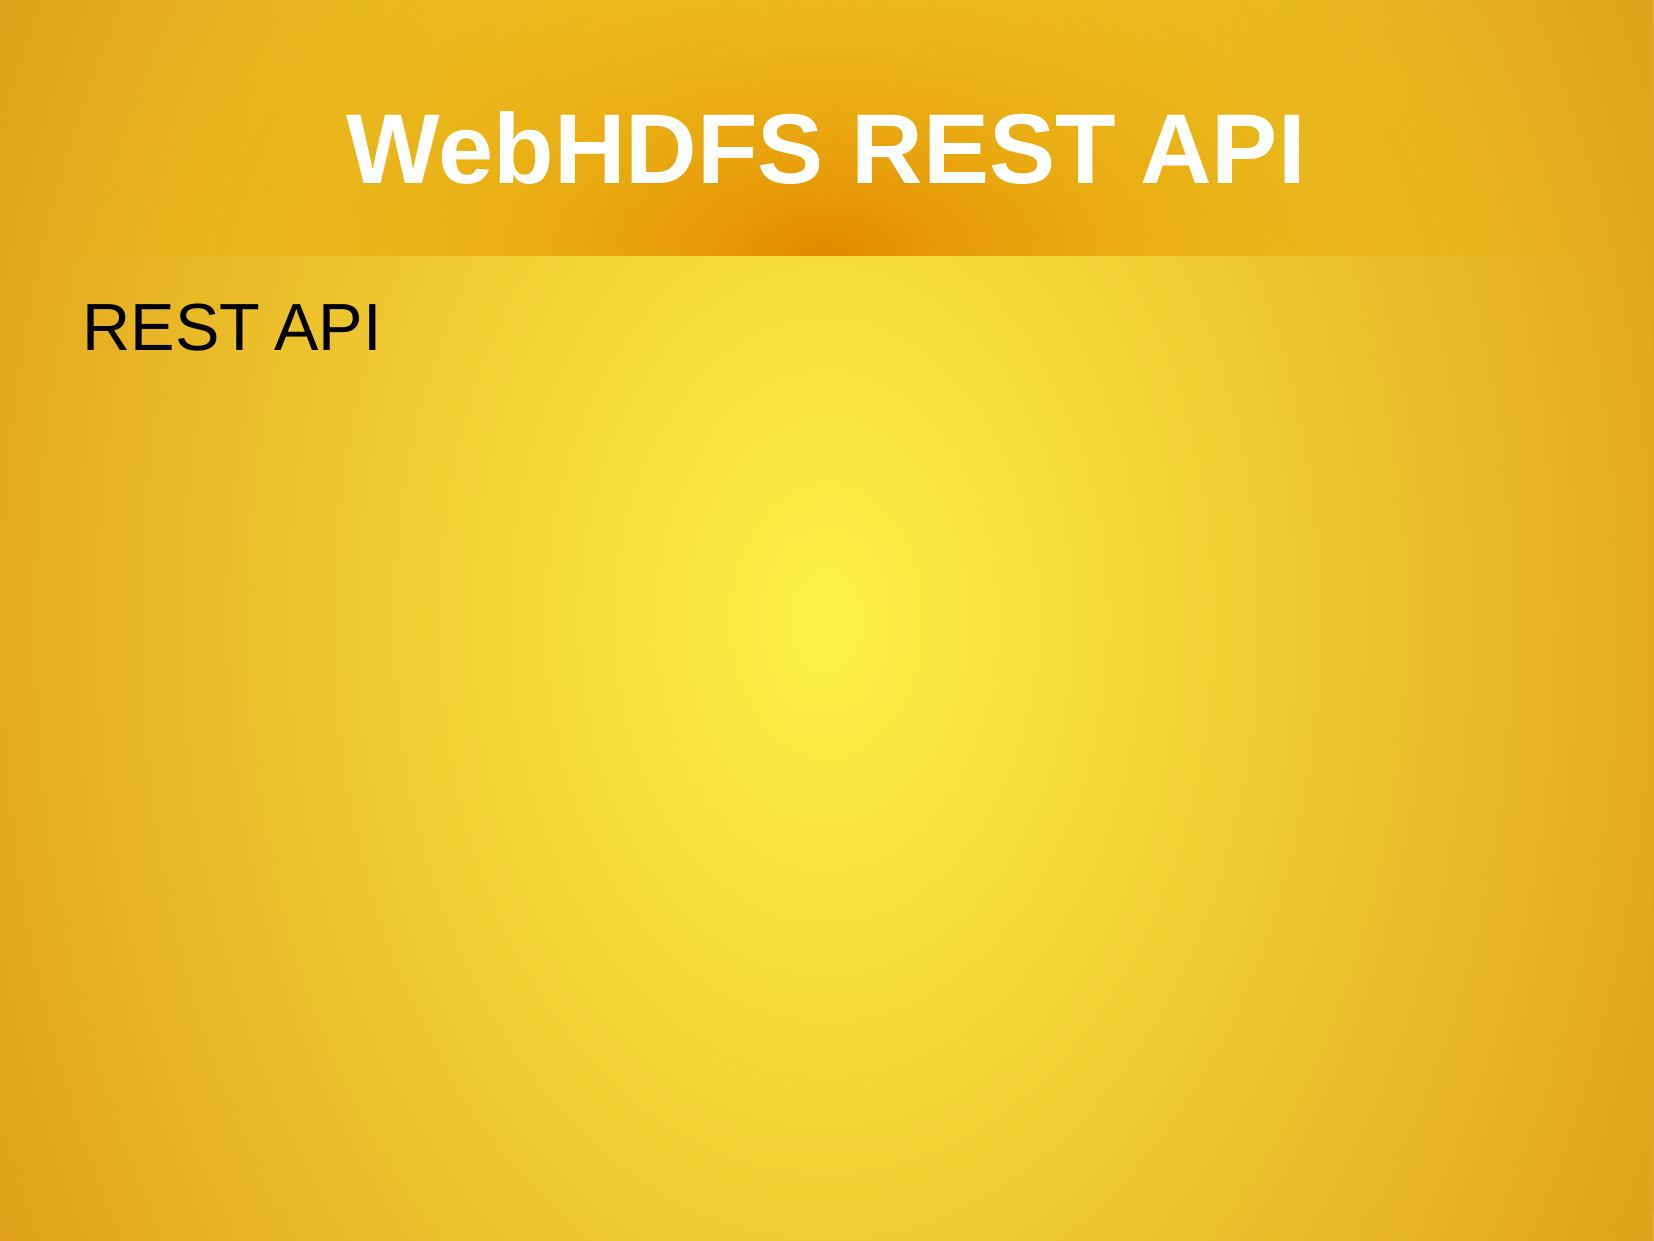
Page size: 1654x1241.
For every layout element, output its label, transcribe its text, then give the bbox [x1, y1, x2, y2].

subtitle REST API [82, 290, 1571, 1010]
title WebHDFS REST API [82, 47, 1571, 252]
